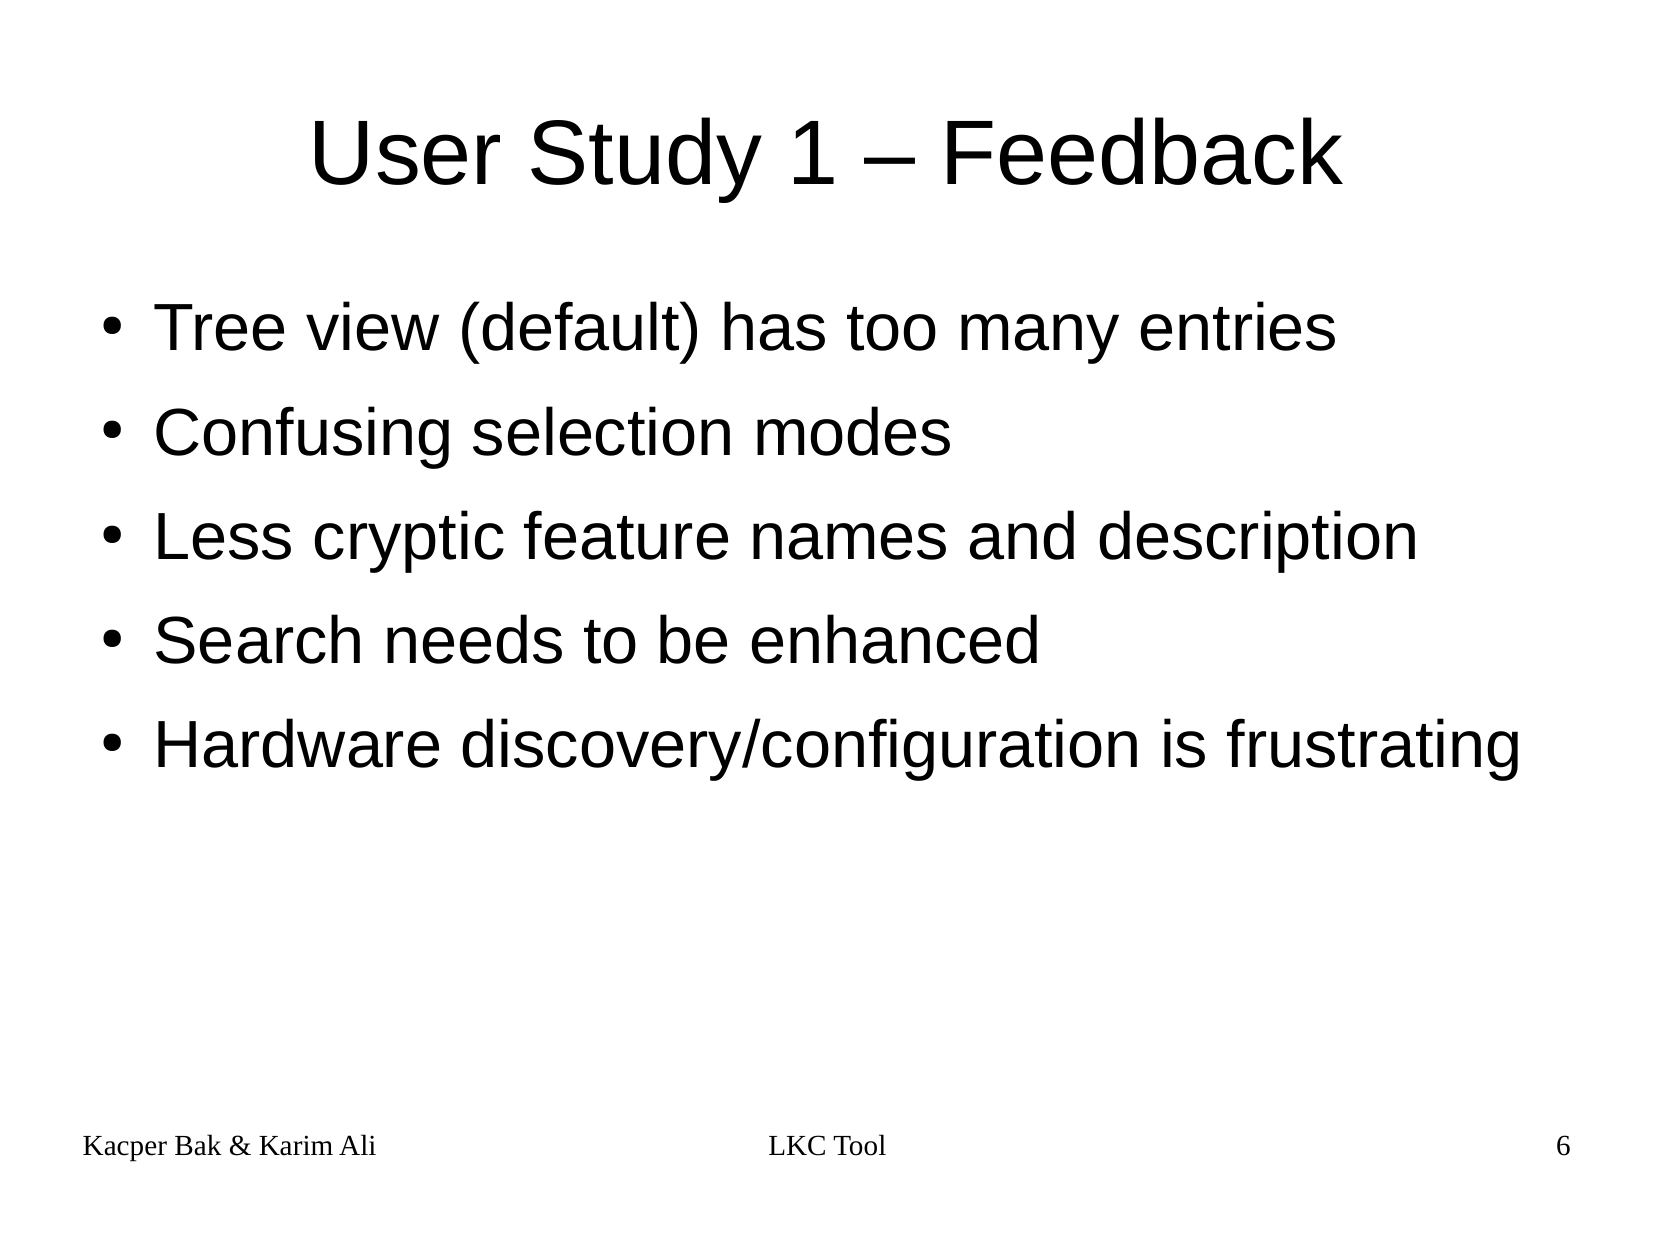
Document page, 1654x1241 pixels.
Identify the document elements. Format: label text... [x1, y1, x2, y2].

title User Study 1 – Feedback [82, 49, 1571, 257]
list Tree view (default) has too many entries Confusing selection modes Less cryptic feature names and description Search needs to be enhanced Hardware discovery/configuration is frustrating [82, 290, 1571, 1109]
